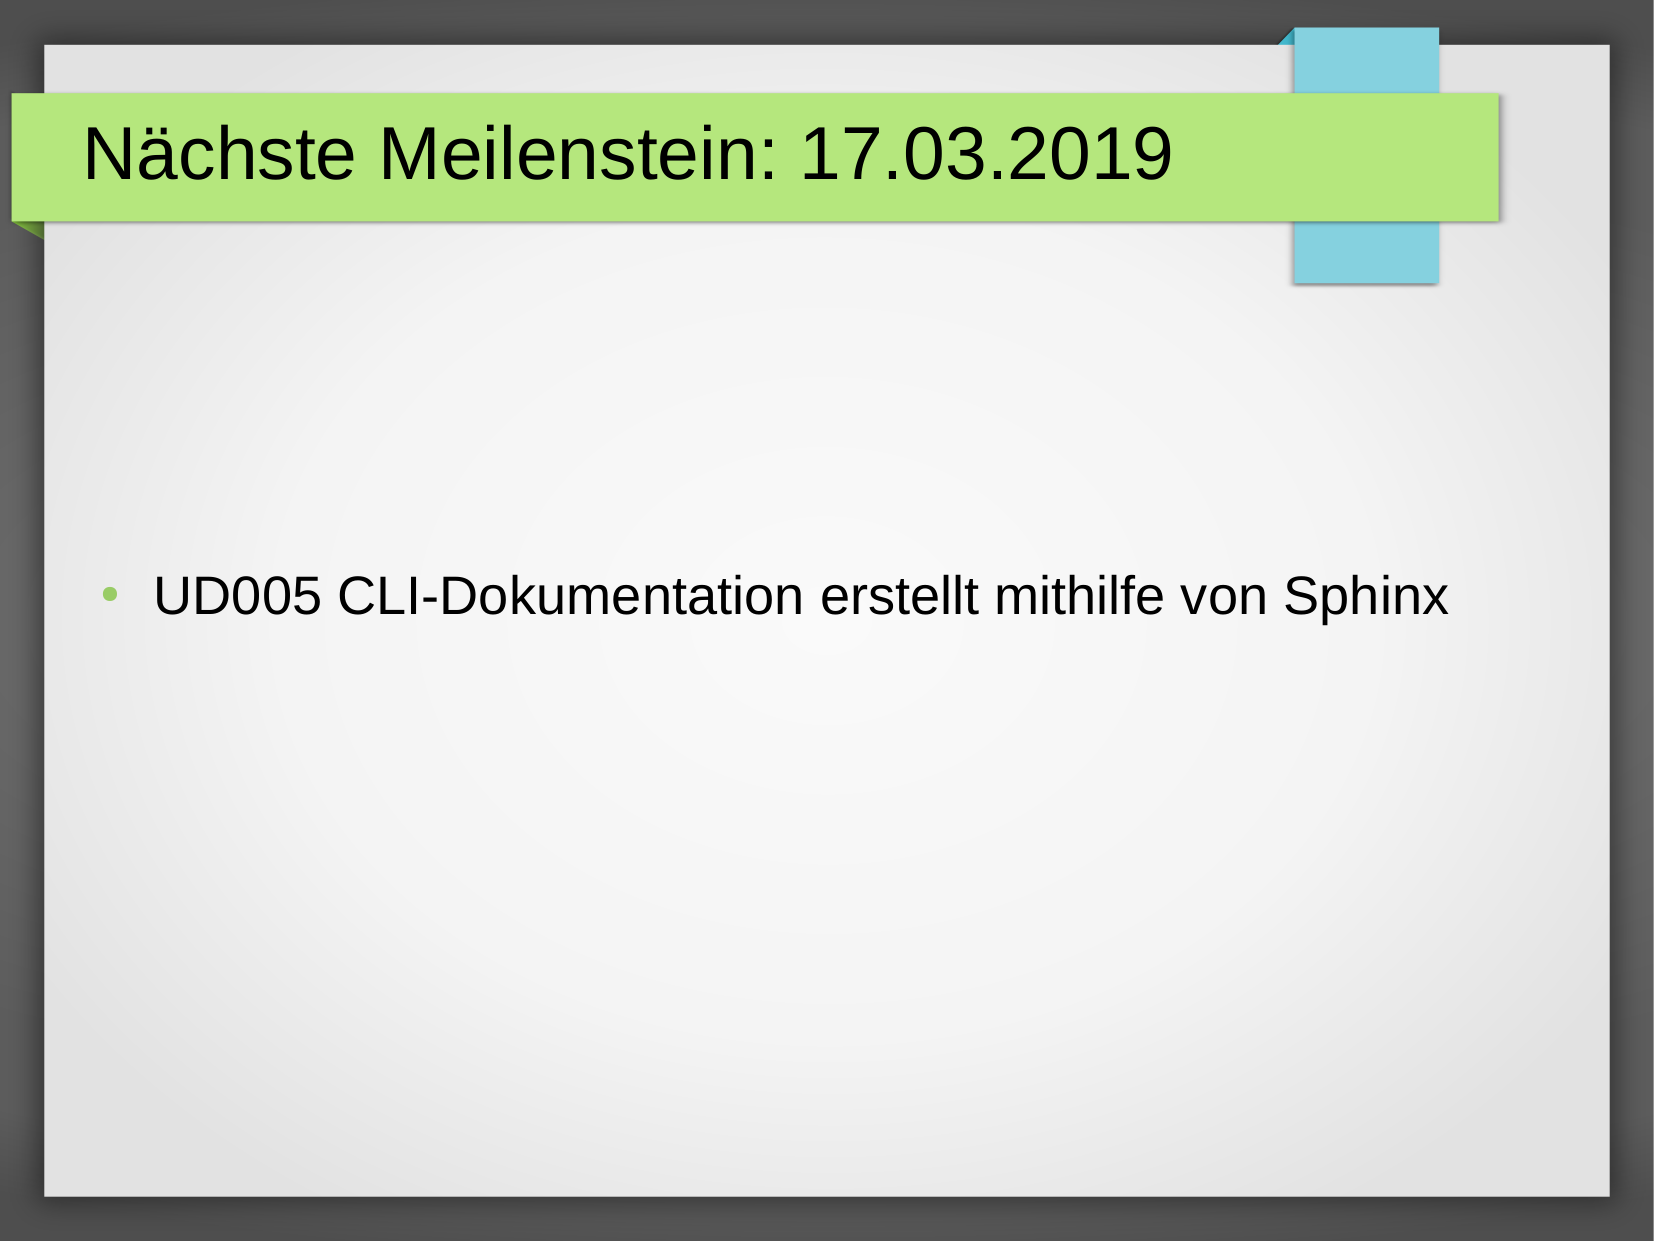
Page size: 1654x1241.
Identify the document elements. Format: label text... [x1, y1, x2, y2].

title Nächste Meilenstein: 17.03.2019 [82, 94, 1264, 213]
picture [0, 0, 1654, 1241]
list UD005 CLI-Dokumentation erstellt mithilfe von Sphinx [82, 295, 1571, 1015]
